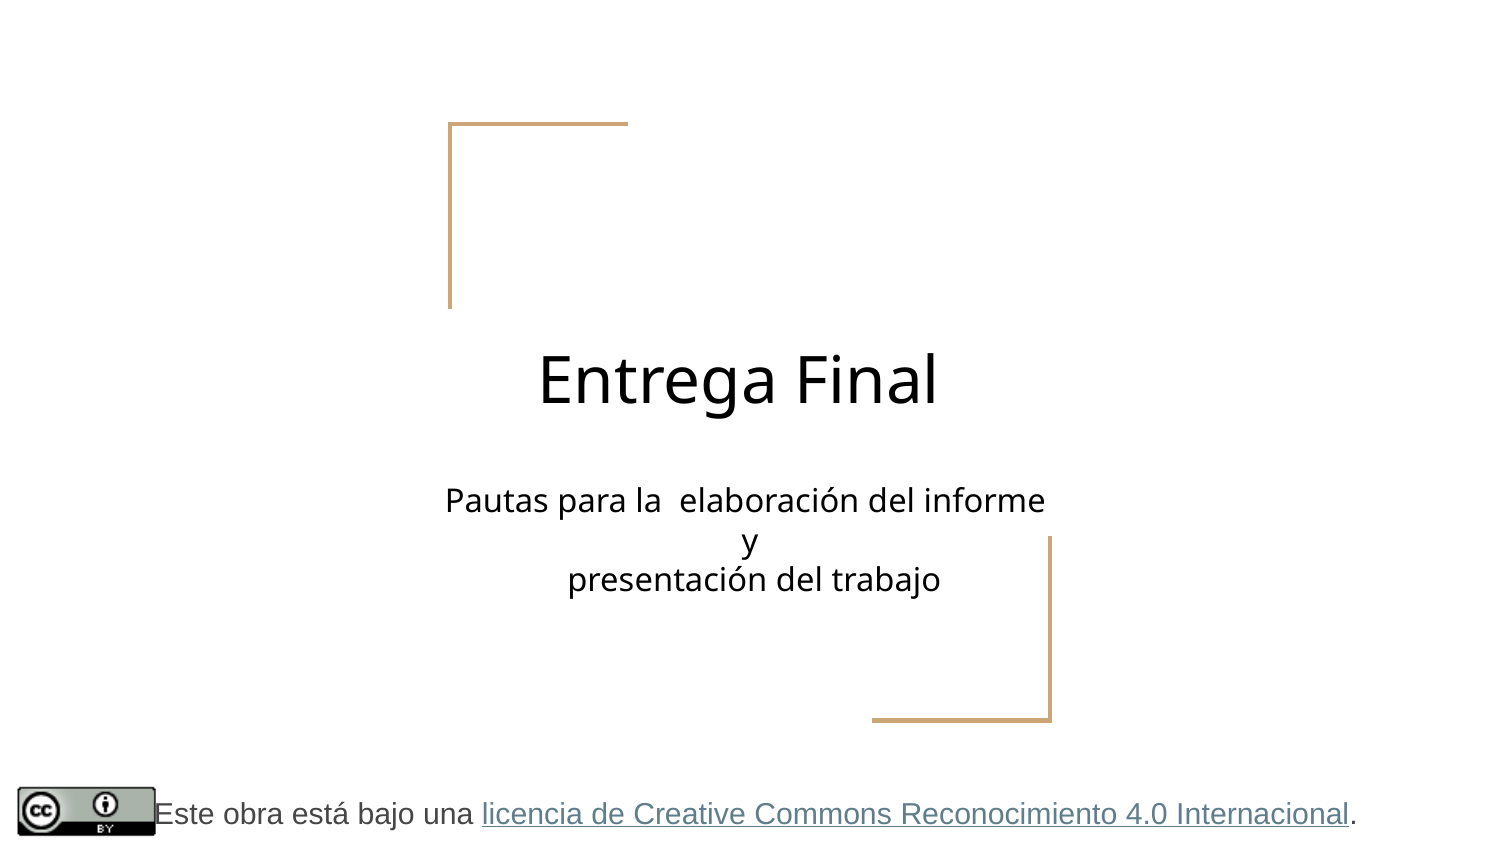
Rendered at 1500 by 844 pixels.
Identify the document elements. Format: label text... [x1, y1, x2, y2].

subtitle Pautas para la elaboración del informe y presentación del trabajo [51, 464, 1449, 615]
title Entrega Final [488, 282, 990, 433]
picture [10, 781, 138, 844]
text_box Este obra está bajo una licencia de Creative Commons Reconocimiento 4.0 Internacional. [138, 778, 1430, 844]
